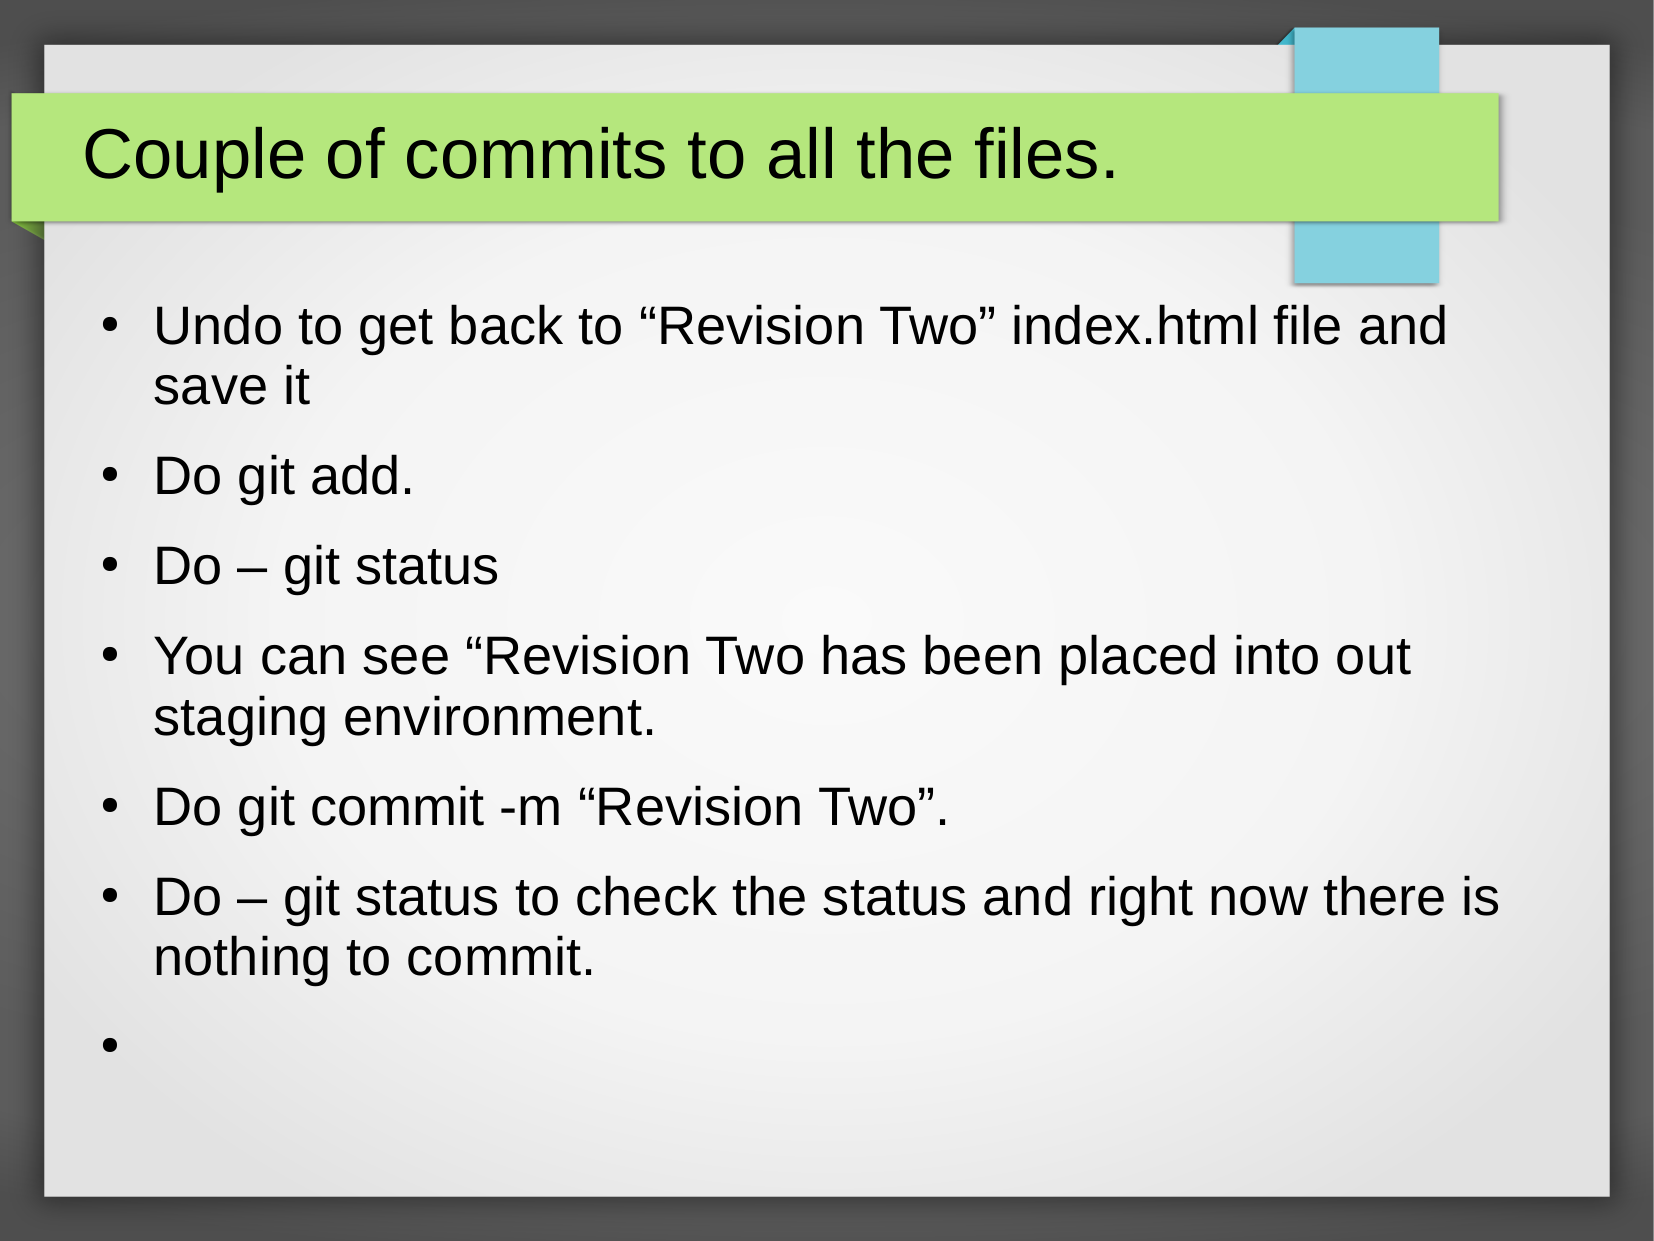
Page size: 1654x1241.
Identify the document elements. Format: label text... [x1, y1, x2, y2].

title Couple of commits to all the files. [82, 94, 1264, 213]
list Undo to get back to “Revision Two” index.html file and save it Do git add. Do – git status You can see “Revision Two has been placed into out staging environment. Do git commit -m “Revision Two”. Do – git status to check the status and right now there is nothing to commit. [82, 295, 1571, 1015]
picture [0, 0, 1654, 1241]
